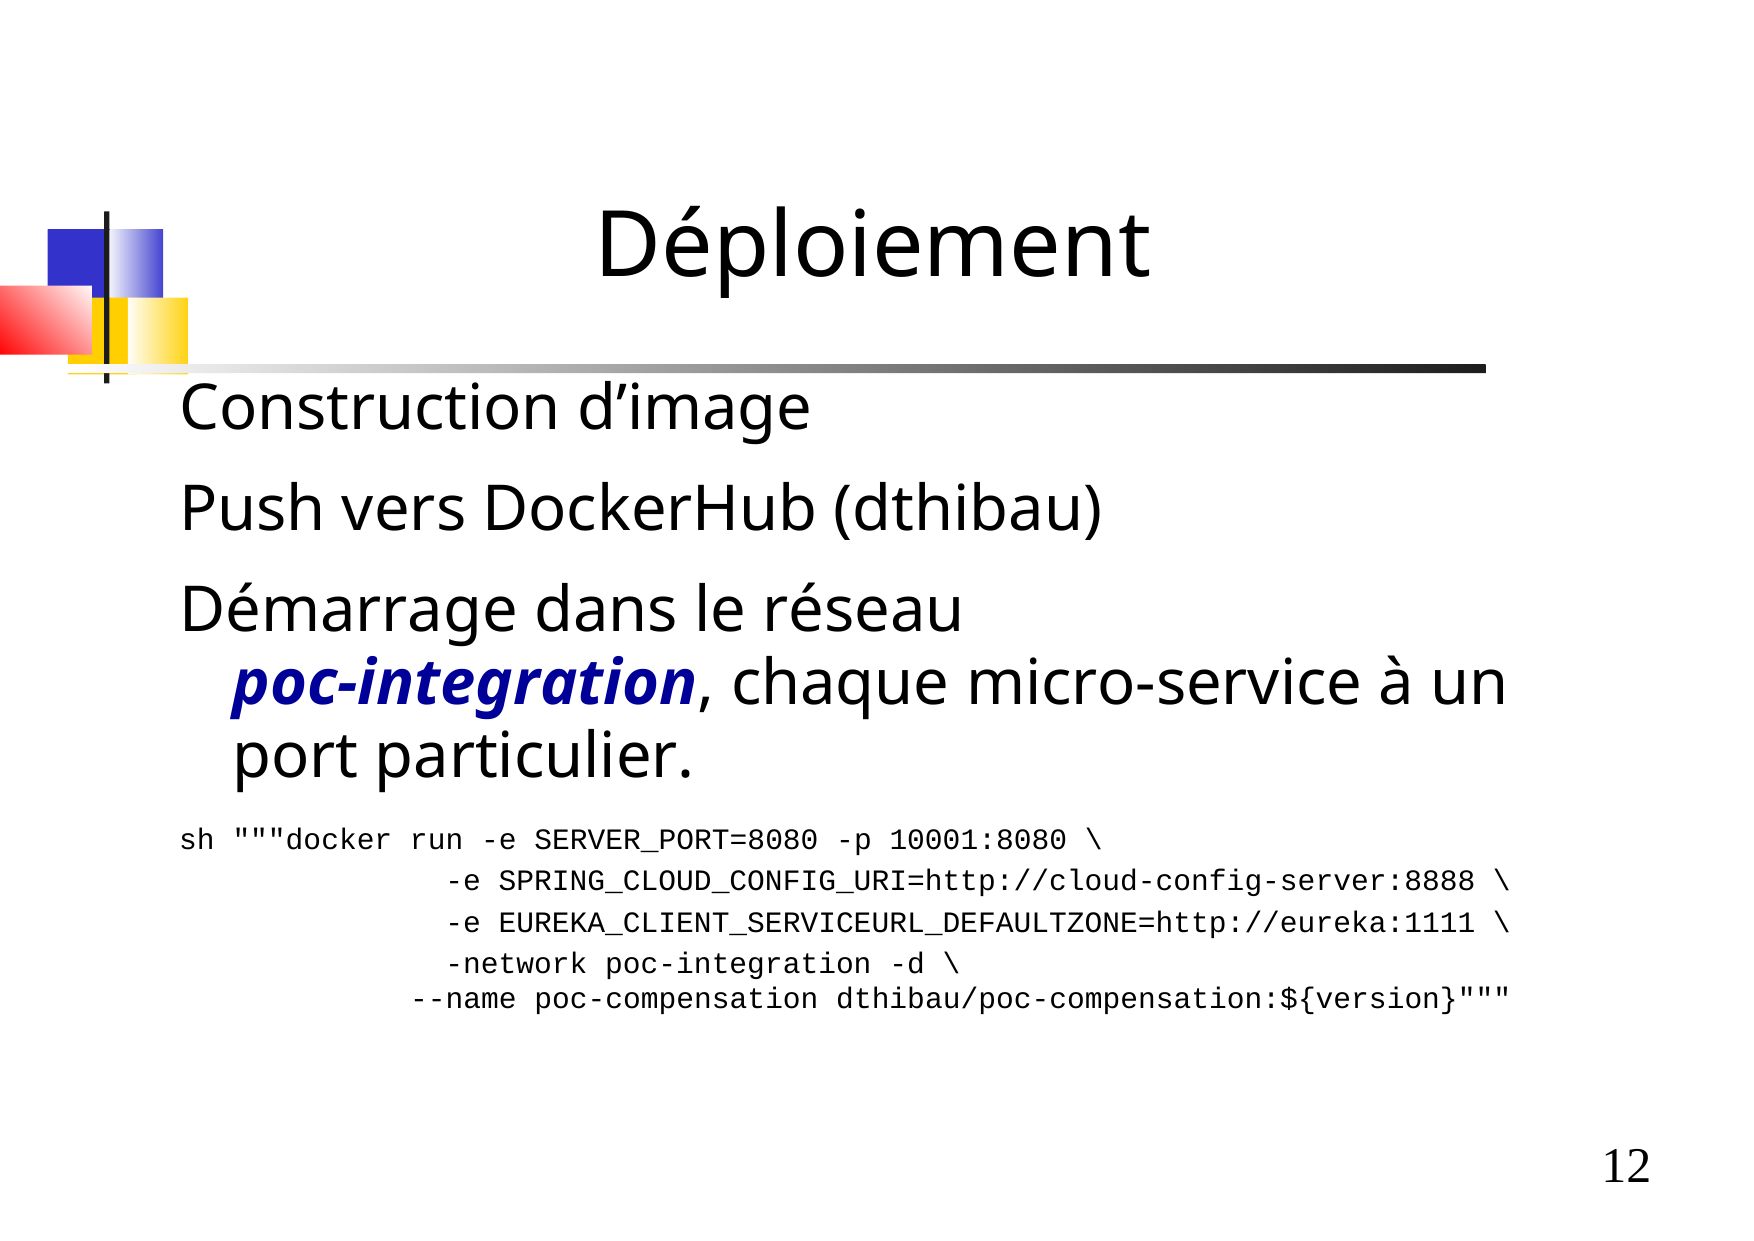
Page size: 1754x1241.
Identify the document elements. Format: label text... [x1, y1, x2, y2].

list Construction d’image Push vers DockerHub (dthibau) Démarrage dans le réseau poc-integration, chaque micro-service à un port particulier. sh """docker run -e SERVER_PORT=8080 -p 10001:8080 \ -e SPRING_CLOUD_CONFIG_URI=http://cloud-config-server:8888 \ -e EUREKA_CLIENT_SERVICEURL_DEFAULTZONE=http://eureka:1111 \ -network poc-integration -d \ --name poc-compensation dthibau/poc-compensation:${version}""" [179, 371, 1567, 1091]
title Déploiement [179, 139, 1567, 351]
